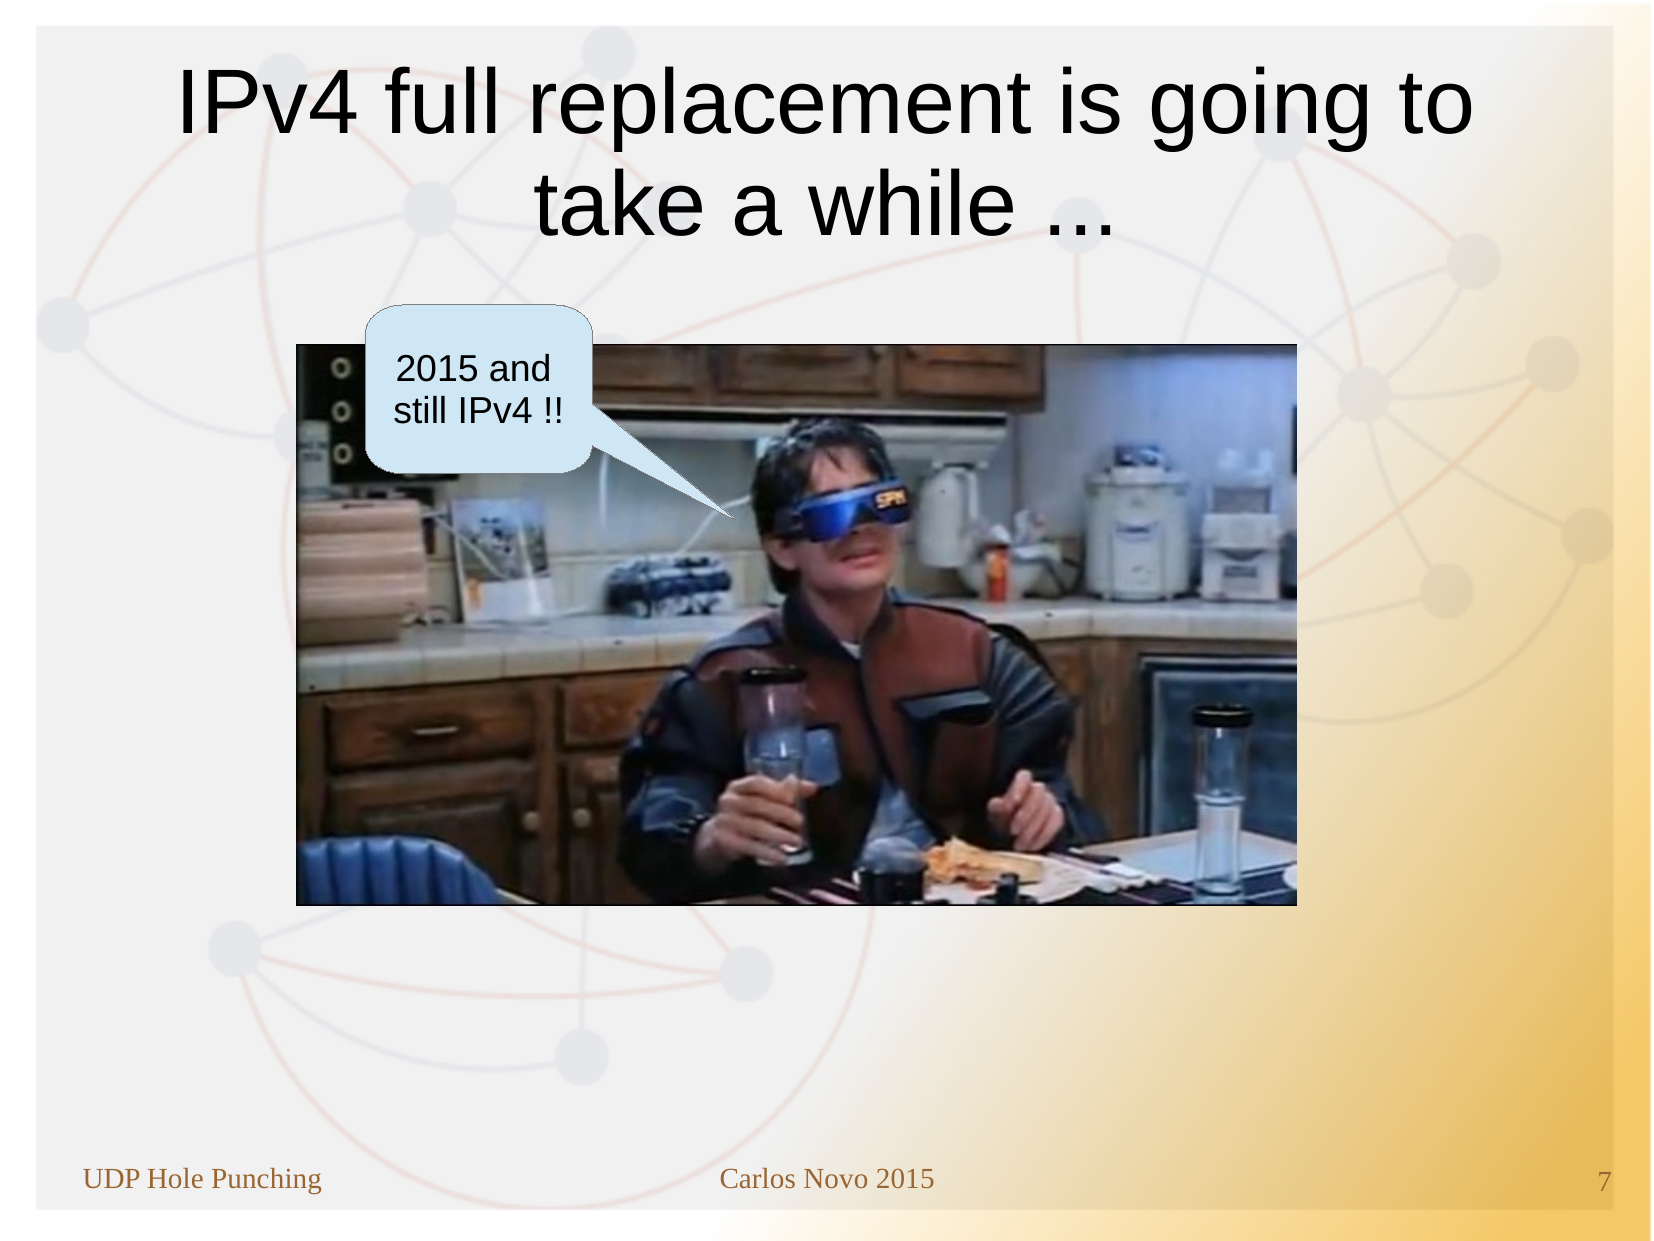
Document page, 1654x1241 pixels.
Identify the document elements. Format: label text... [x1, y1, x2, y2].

text_box 2015 and still IPv4 !! [365, 304, 739, 522]
picture [0, 0, 1654, 1241]
title IPv4 full replacement is going to take a while ... [82, 49, 1571, 257]
